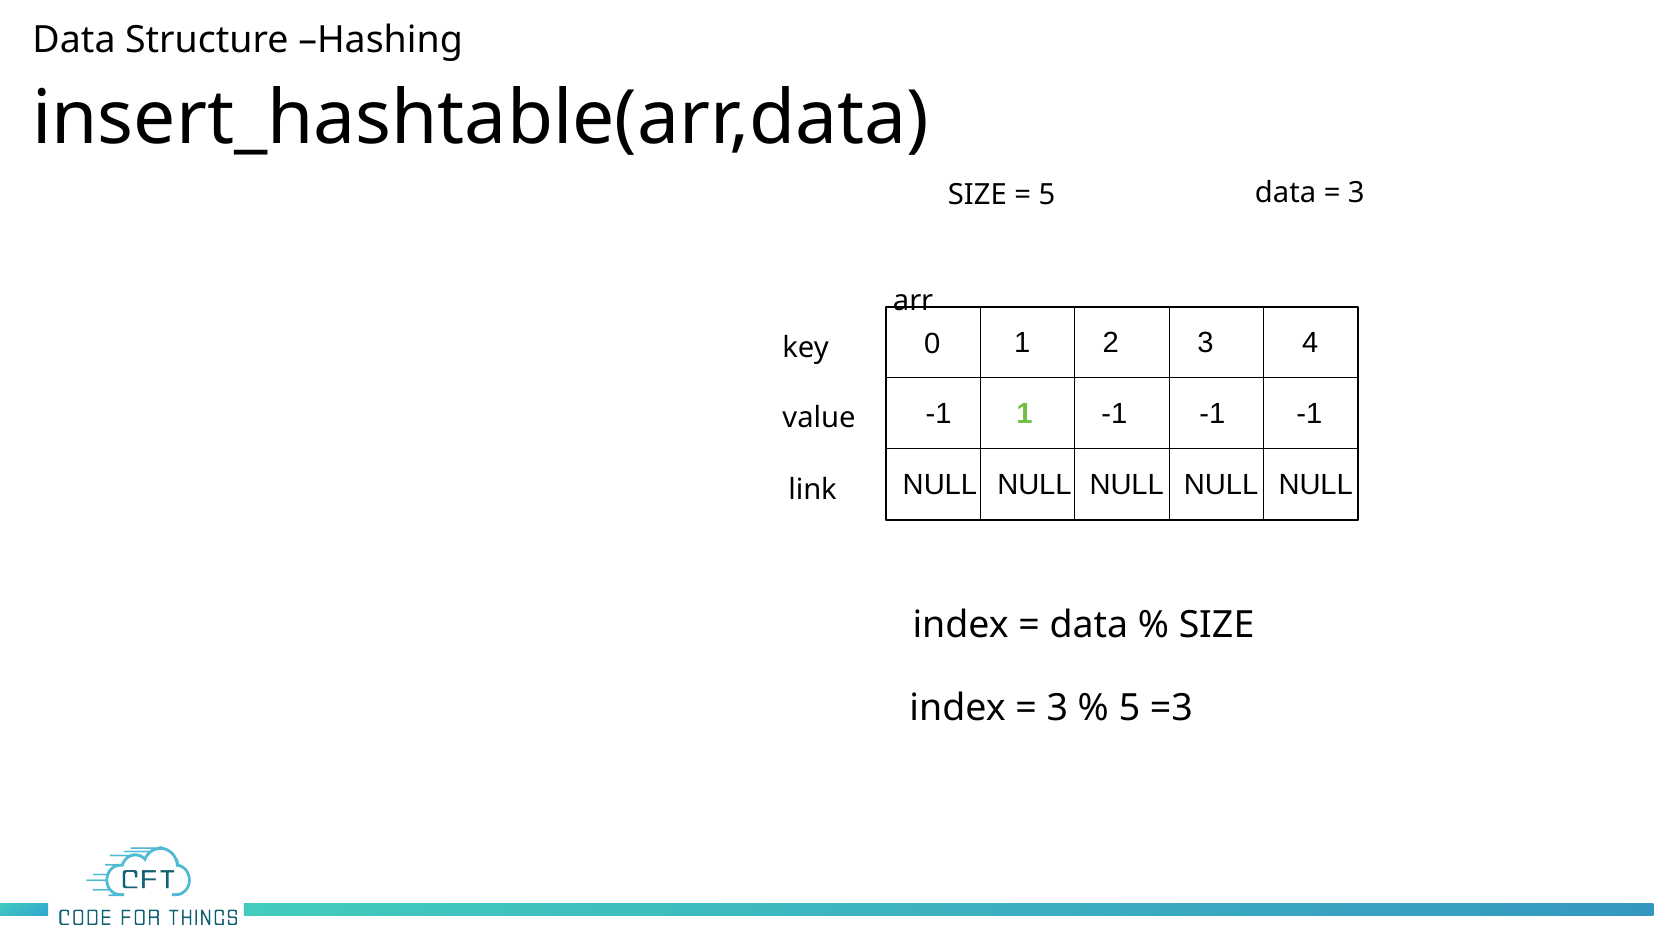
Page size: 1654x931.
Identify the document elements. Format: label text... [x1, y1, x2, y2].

text_box SIZE = 5 [933, 165, 1111, 215]
text_box [1170, 378, 1263, 448]
text_box value [767, 389, 898, 473]
text_box -1 [910, 389, 967, 438]
text_box [1264, 449, 1359, 460]
text_box 0 [909, 319, 956, 368]
text_box NULL [1263, 460, 1368, 509]
text_box key [767, 318, 910, 403]
text_box index = 3 % 5 =3 [894, 673, 1258, 732]
text_box [885, 473, 980, 520]
text_box [910, 322, 980, 377]
text_box NULL [1169, 460, 1263, 508]
text_box [1075, 378, 1169, 448]
text_box 1 [1001, 389, 1058, 438]
text_box NULL [1074, 460, 1169, 508]
text_box [981, 378, 1074, 448]
text_box arr [878, 272, 1056, 322]
text_box link [773, 460, 863, 510]
text_box [981, 307, 1074, 377]
text_box [981, 449, 1074, 460]
text_box [1075, 508, 1169, 520]
text_box -1 [1184, 389, 1241, 438]
text_box index = data % SIZE [897, 590, 1315, 649]
text_box [898, 449, 980, 460]
text_box [898, 378, 980, 448]
text_box [1264, 509, 1359, 520]
text_box [981, 508, 1074, 520]
picture [59, 846, 237, 925]
text_box [1264, 378, 1359, 448]
text_box [1075, 307, 1169, 377]
text_box data = 3 [1240, 163, 1418, 213]
text_box [1170, 508, 1263, 520]
text_box 1 [999, 318, 1046, 367]
text_box 2 [1087, 318, 1134, 367]
text_box 4 [1287, 318, 1334, 367]
text_box -1 [1281, 389, 1338, 438]
text_box 3 [1182, 318, 1229, 367]
text_box [1264, 307, 1359, 377]
text_box [1170, 449, 1263, 460]
text_box [1170, 307, 1263, 377]
text_box -1 [1086, 389, 1143, 438]
title Data Structure –Hashing insert_hashtable(arr,data) [32, 12, 1184, 166]
text_box [1075, 449, 1169, 460]
text_box NULL [887, 460, 993, 509]
text_box NULL [982, 460, 1074, 508]
